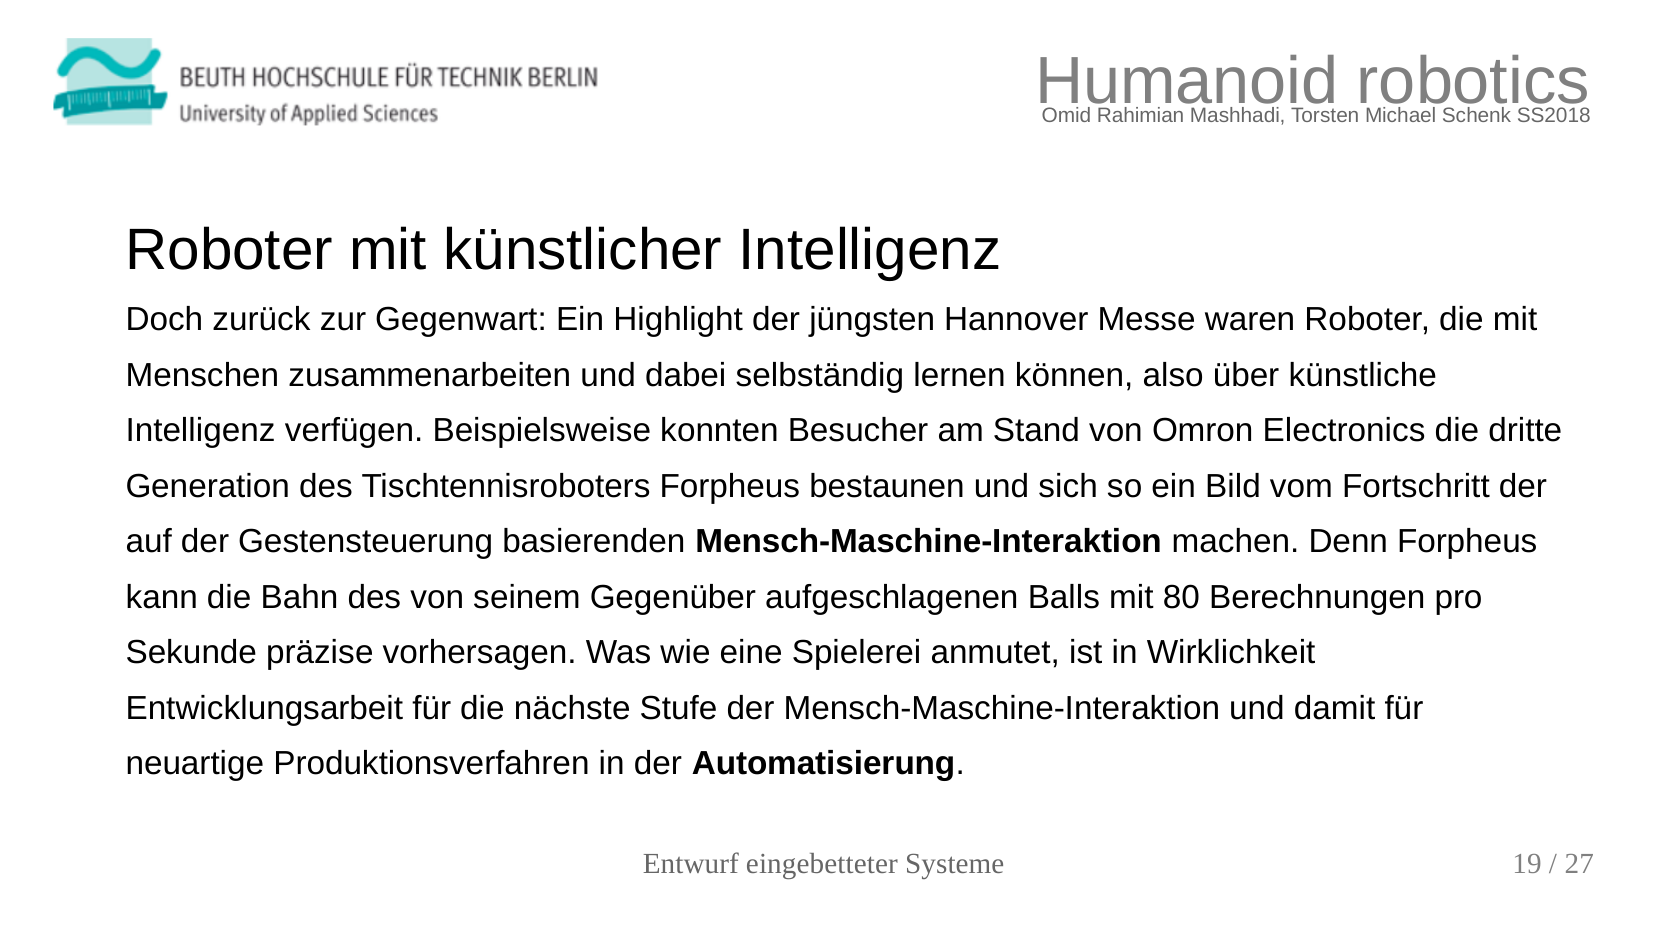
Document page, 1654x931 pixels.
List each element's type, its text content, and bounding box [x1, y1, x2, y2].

text_box / 27 [1526, 840, 1632, 888]
text_box Omid Rahimian Mashhadi, Torsten Michael Schenk SS2018 [1026, 96, 1612, 151]
picture [15, 29, 661, 145]
text_box Roboter mit künstlicher Intelligenz Doch zurück zur Gegenwart: Ein Highlight der jüngsten Hannover Messe waren Roboter, die mit Menschen zusammenarbeiten und dabei selbständig lernen können, also über künstliche Intelligenz verfügen. Beispielsweise konnten Besucher am Stand von Omron Electronics die dritte Generation des Tischtennisroboters Forpheus bestaunen und sich so ein Bild vom Fortschritt der auf der Gestensteuerung basierenden Mensch-Maschine-Interaktion machen. Denn Forpheus kann die Bahn des von seinem Gegenüber aufgeschlagenen Balls mit 80 Berechnungen pro Sekunde präzise vorhersagen. Was wie eine Spielerei anmutet, ist in Wirklichkeit Entwicklungsarbeit für die nächste Stufe der Mensch-Maschine-Interaktion und damit für neuartige Produktionsverfahren in der Automatisierung. [75, 177, 1583, 729]
text_box Humanoid robotics [1020, 35, 1642, 126]
title [82, 12, 1571, 177]
